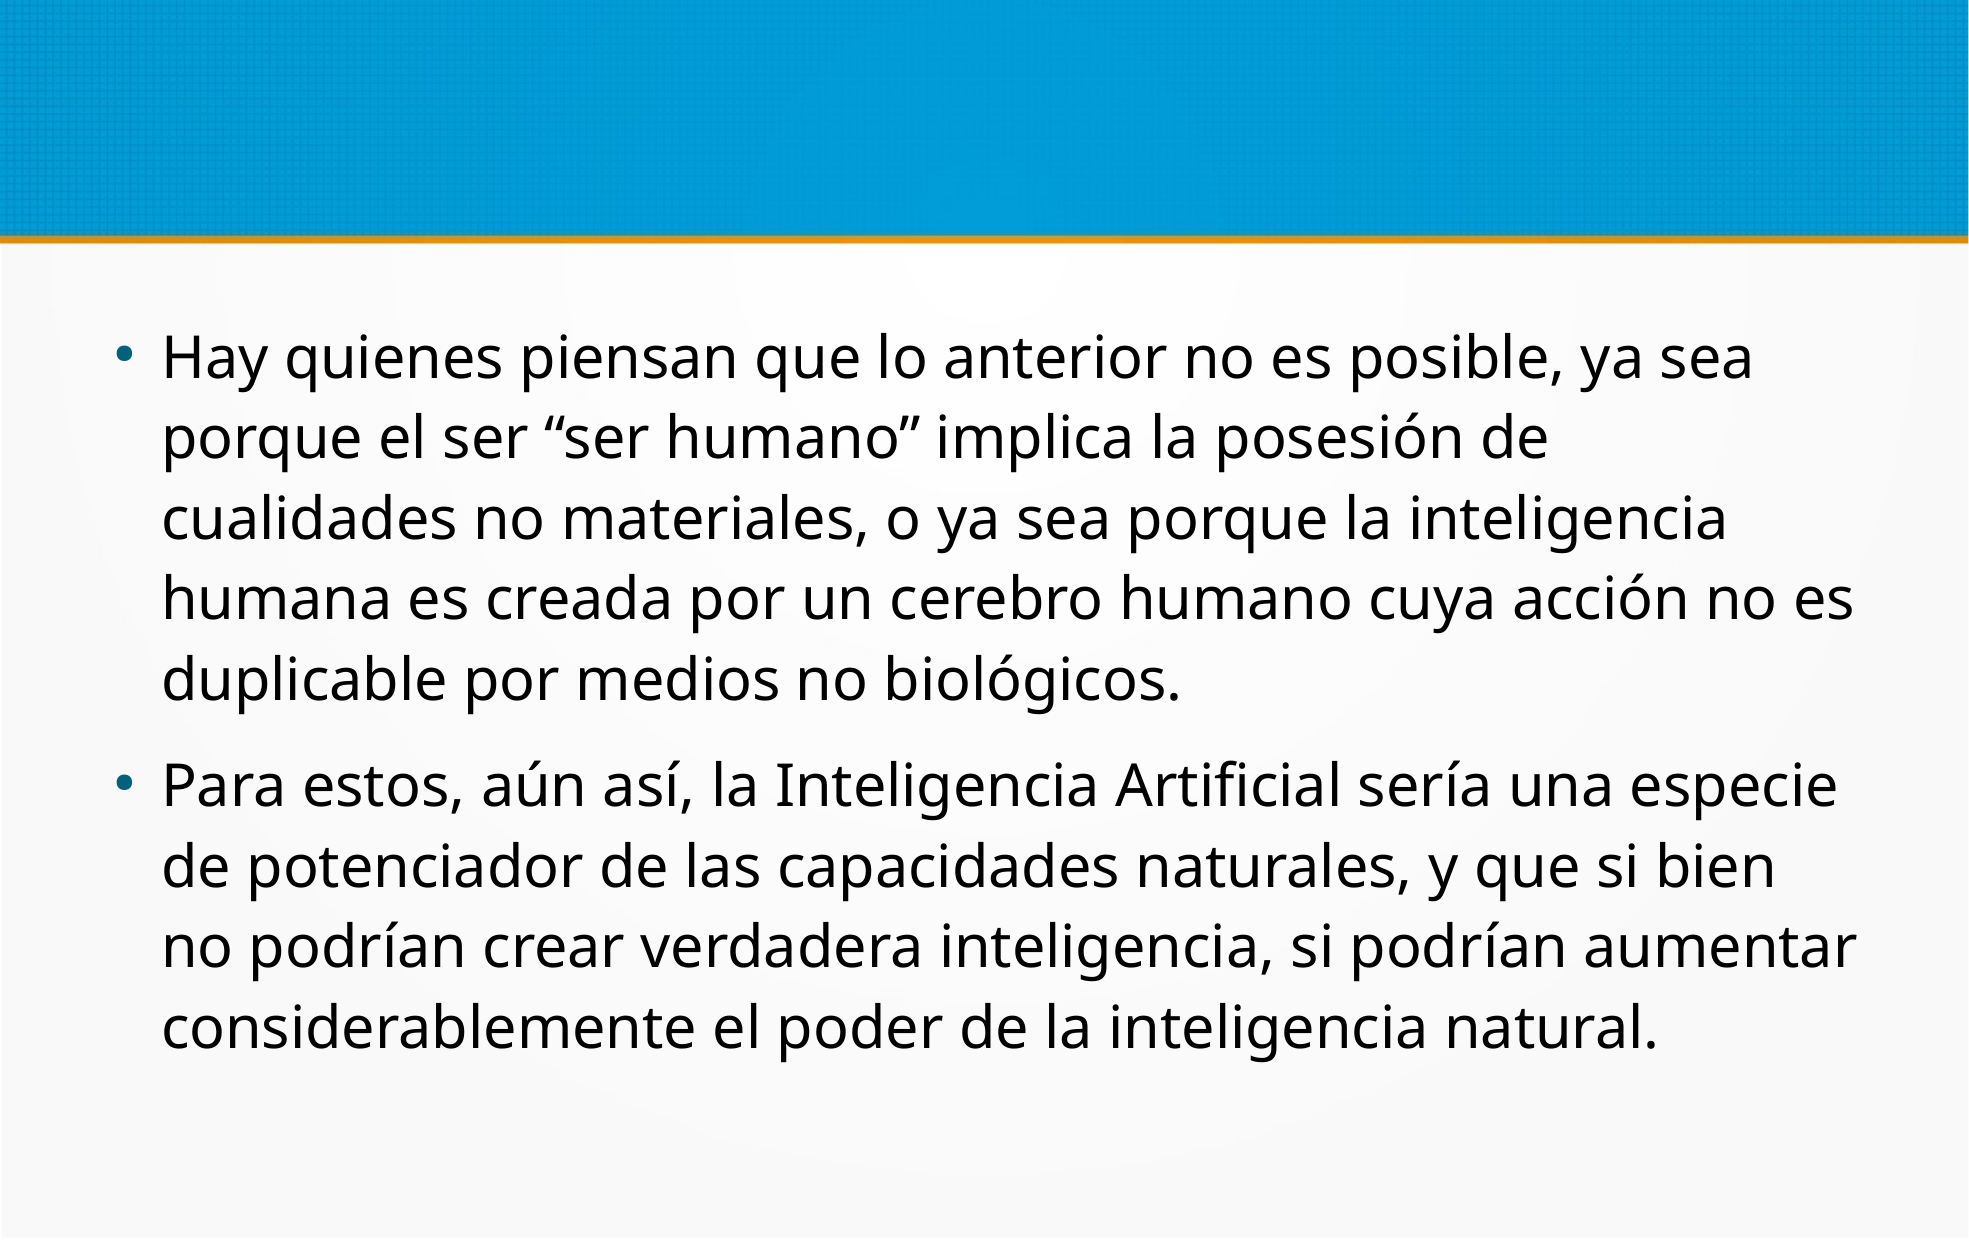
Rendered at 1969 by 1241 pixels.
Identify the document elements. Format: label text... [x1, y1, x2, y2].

picture [0, 233, 1969, 1241]
list Hay quienes piensan que lo anterior no es posible, ya sea porque el ser “ser humano” implica la posesión de cualidades no materiales, o ya sea porque la inteligencia humana es creada por un cerebro humano cuya acción no es duplicable por medios no biológicos. Para estos, aún así, la Inteligencia Artificial sería una especie de potenciador de las capacidades naturales, y que si bien no podrían crear verdadera inteligencia, si podrían aumentar considerablemente el poder de la inteligencia natural. [98, 315, 1861, 1081]
